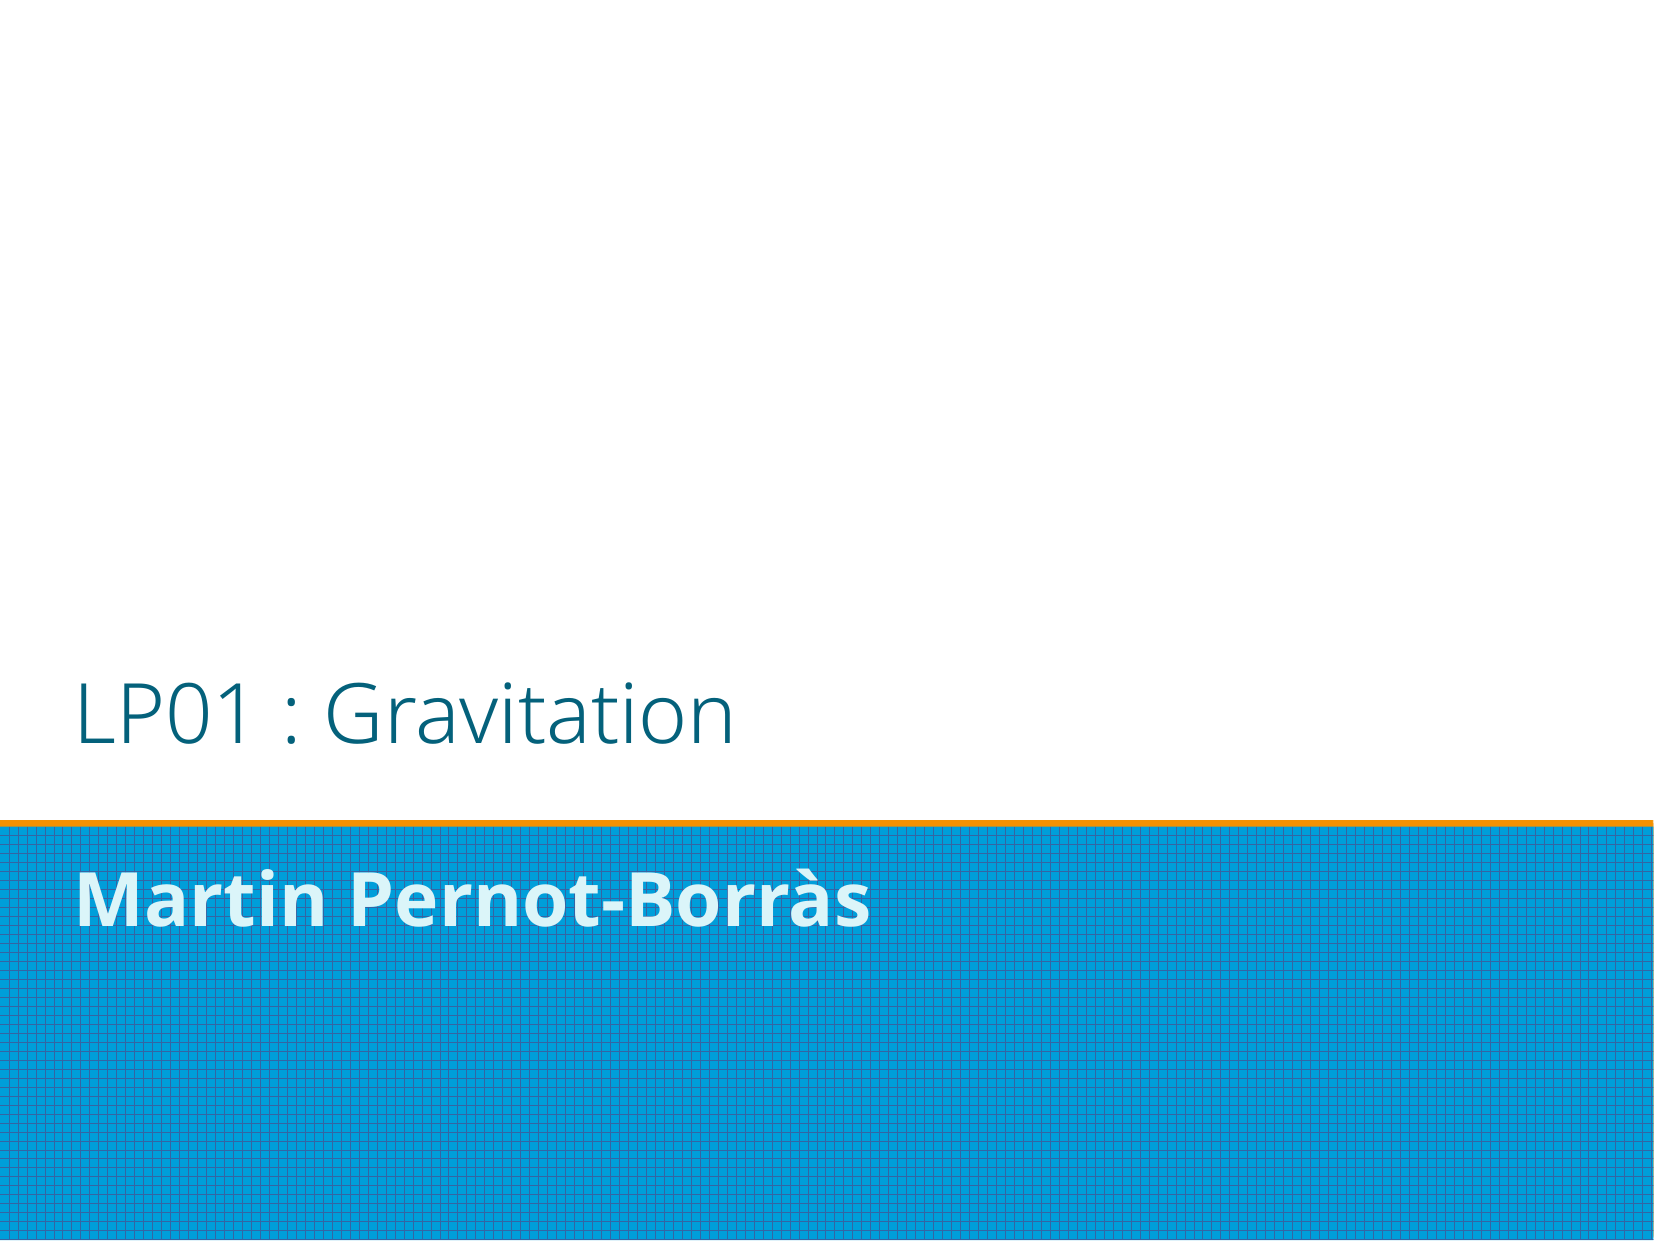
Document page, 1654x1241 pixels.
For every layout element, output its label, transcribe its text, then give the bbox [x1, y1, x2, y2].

title LP01 : Gravitation [73, 59, 1551, 768]
subtitle Martin Pernot-Borràs [73, 846, 1551, 1103]
